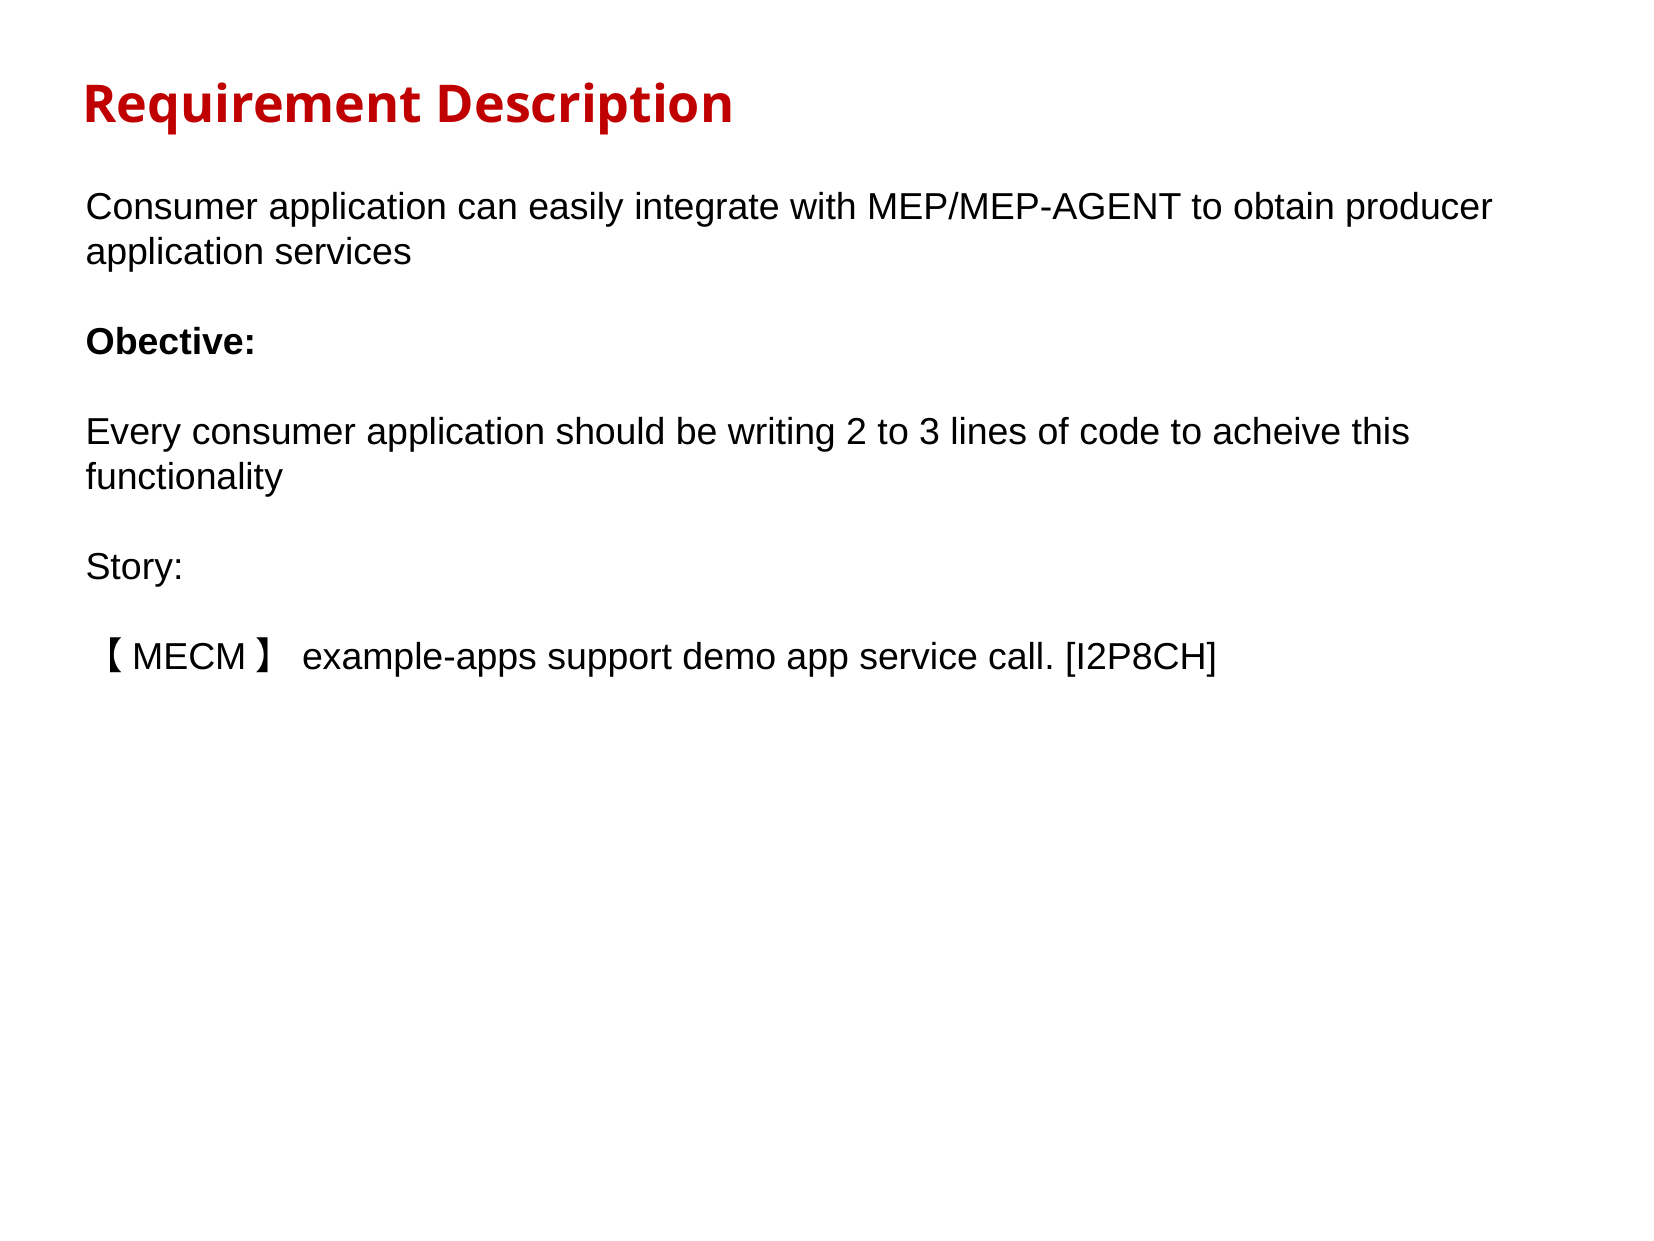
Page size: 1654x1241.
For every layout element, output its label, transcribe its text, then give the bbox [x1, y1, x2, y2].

text_box Consumer application can easily integrate with MEP/MEP-AGENT to obtain producer application services Obective: Every consumer application should be writing 2 to 3 lines of code to acheive this functionality Story: 【MECM】example-apps support demo app service call. [I2P8CH] [70, 174, 1536, 721]
text_box Requirement Description [82, 24, 1606, 179]
